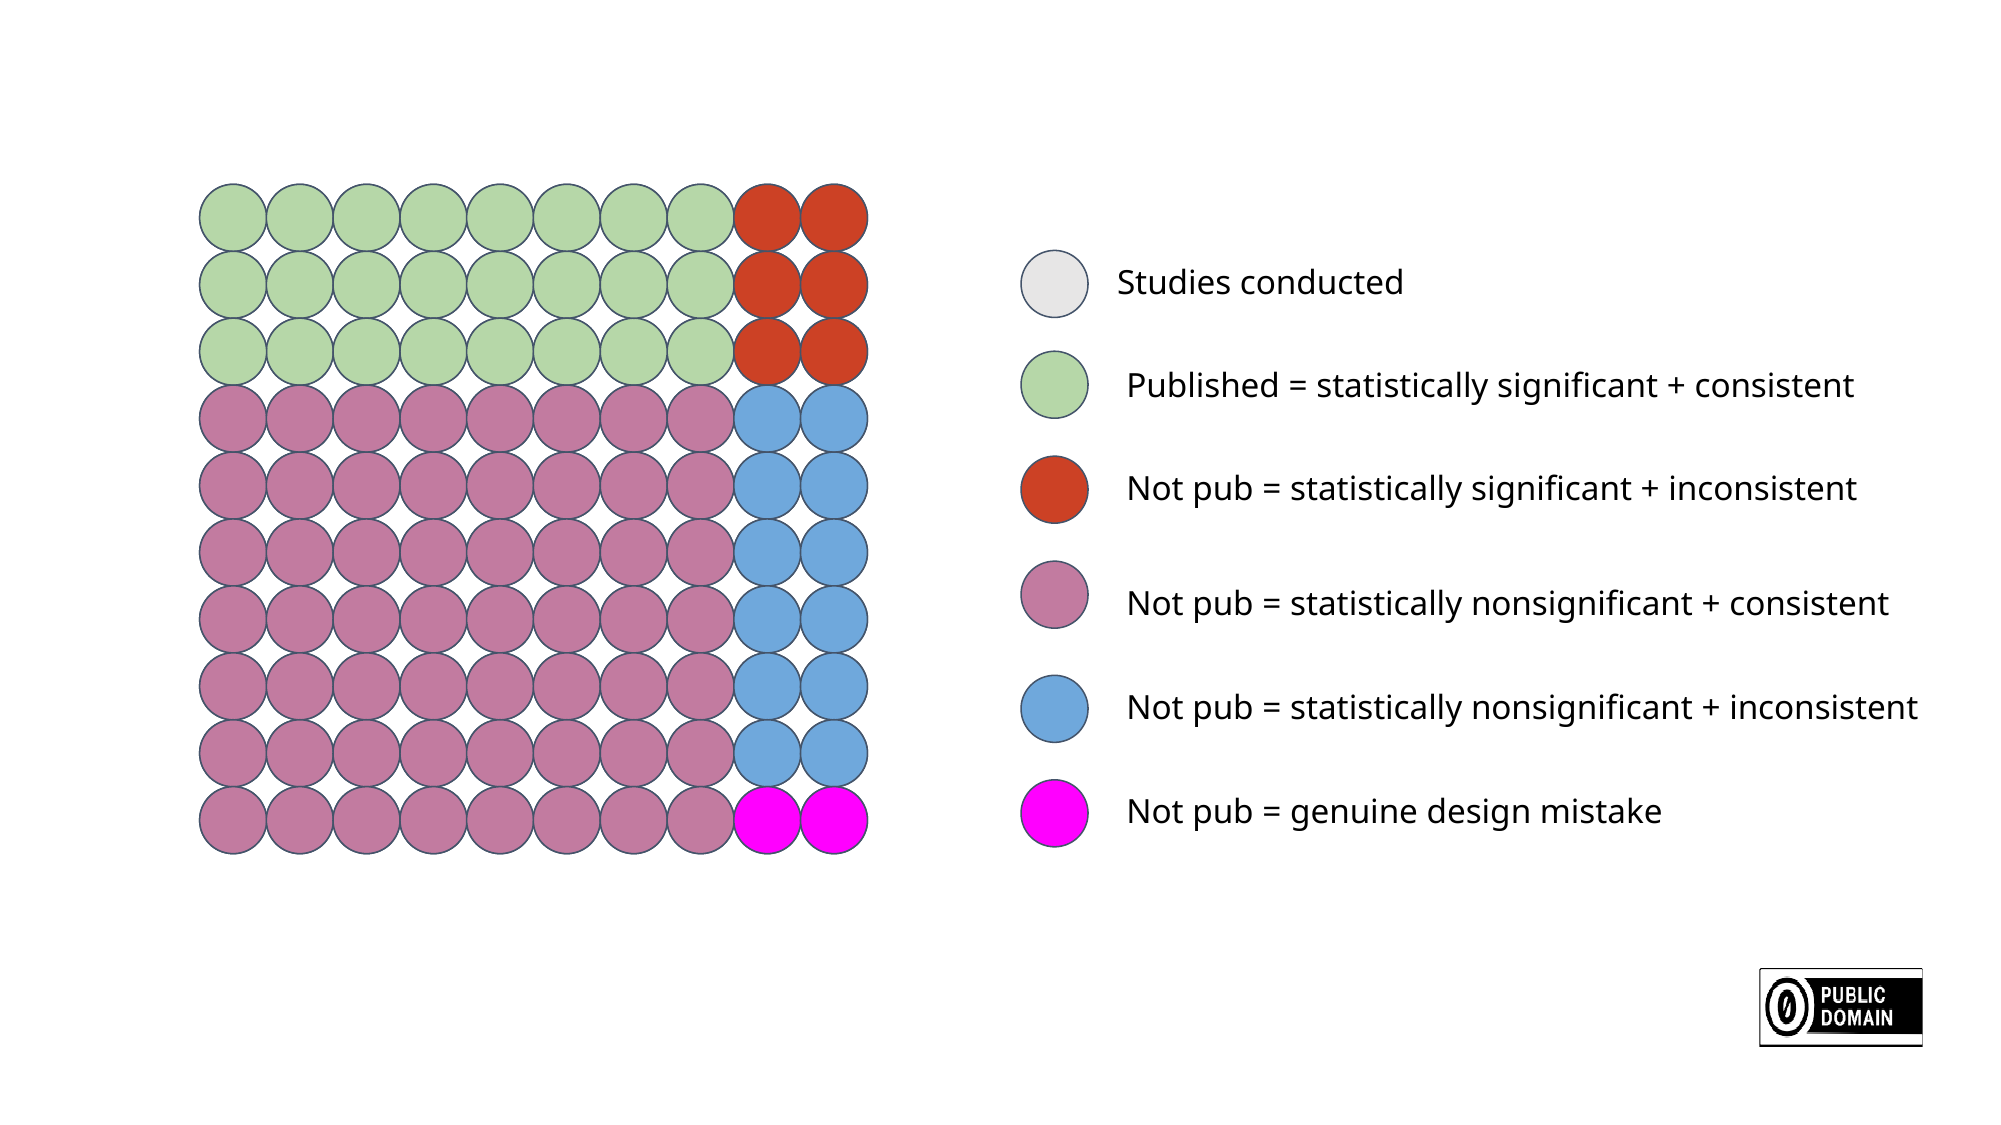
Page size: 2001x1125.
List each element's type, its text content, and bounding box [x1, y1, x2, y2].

text_box [1021, 456, 1089, 524]
text_box [1759, 969, 1923, 1047]
text_box [1021, 561, 1089, 629]
text_box Not pub = statistically nonsignificant + consistent [1106, 561, 1977, 648]
text_box [1021, 250, 1089, 318]
text_box Not pub = statistically significant + inconsistent [1106, 447, 1977, 533]
text_box [1021, 351, 1089, 419]
text_box Not pub = genuine design mistake [1106, 770, 1977, 857]
text_box [1021, 779, 1089, 847]
text_box Published = statistically significant + consistent [1106, 344, 1977, 430]
text_box Studies conducted [1097, 241, 1968, 327]
text_box [1021, 675, 1089, 743]
text_box Not pub = statistically nonsignificant + inconsistent [1106, 666, 1977, 752]
text_box [199, 184, 868, 854]
